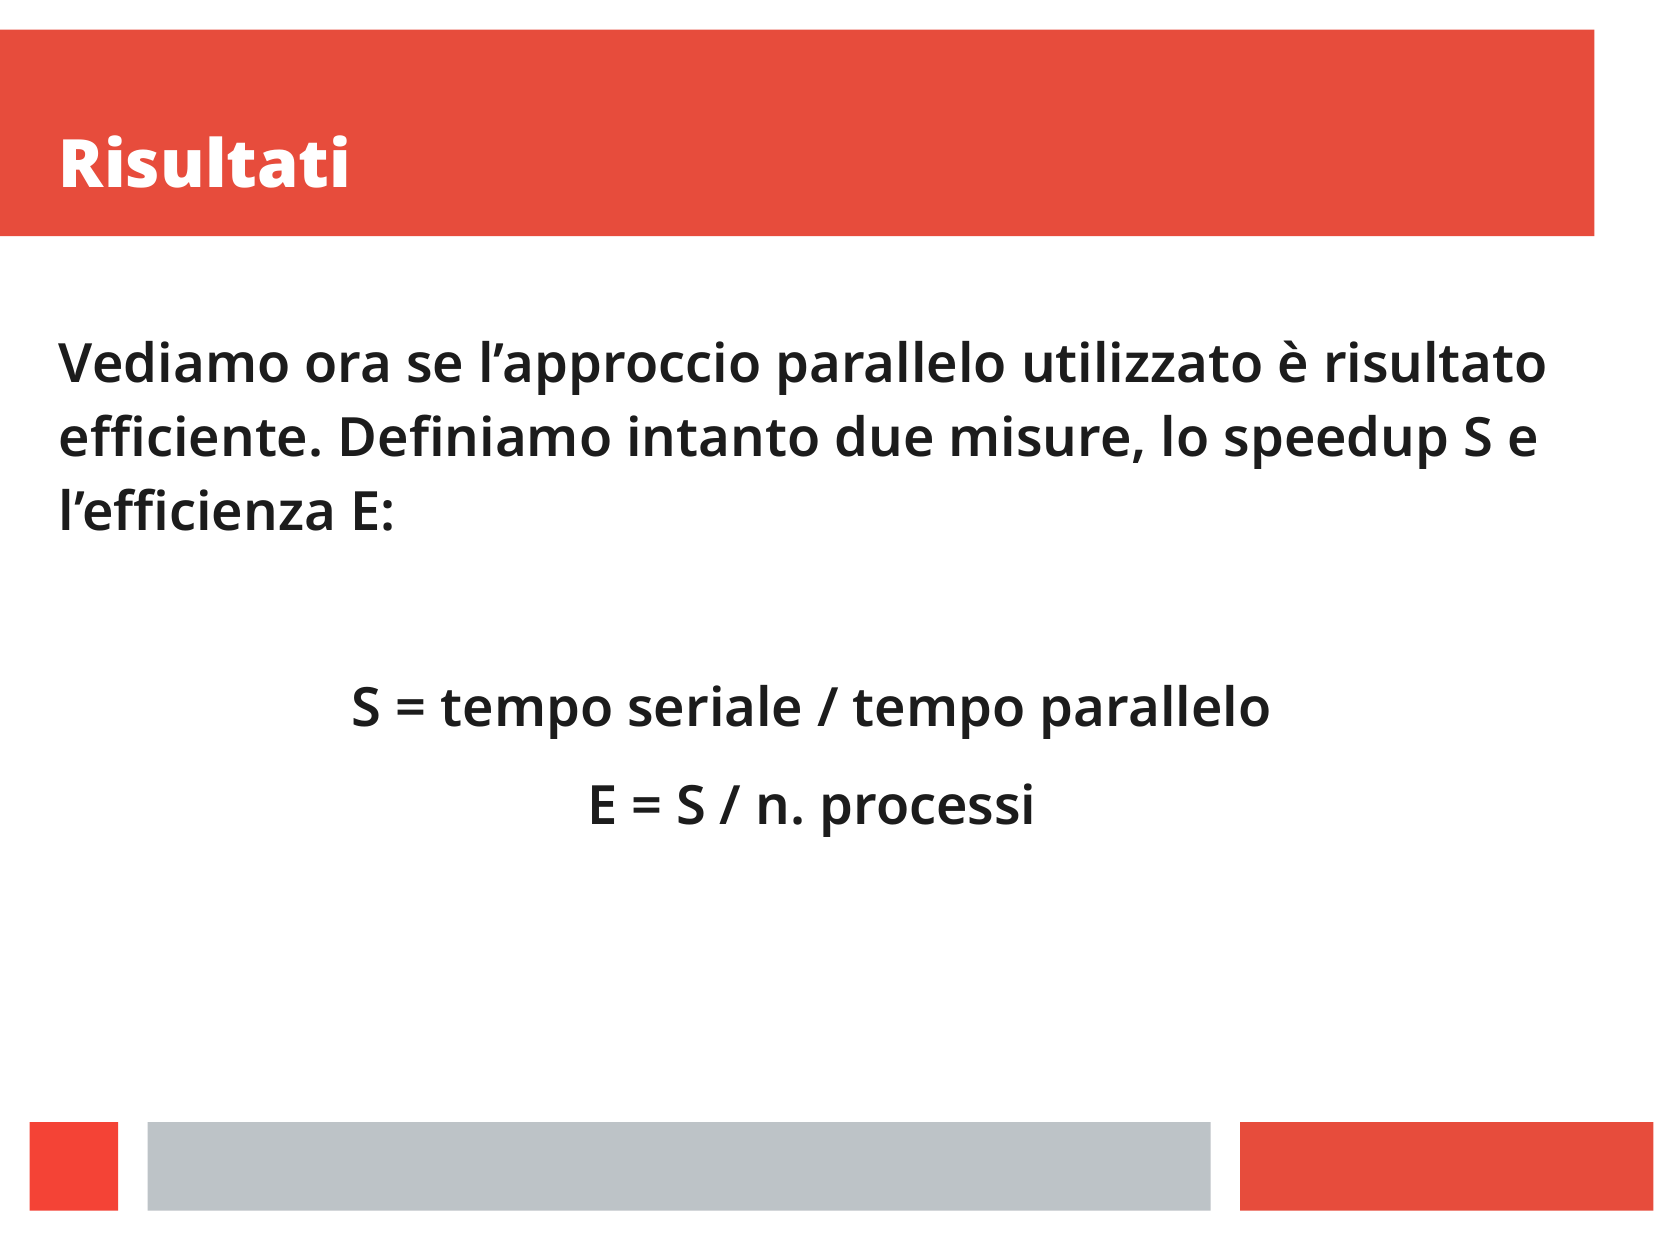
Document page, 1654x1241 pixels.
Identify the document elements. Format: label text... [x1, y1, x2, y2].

title Risultati [59, 59, 1595, 207]
list Vediamo ora se l’approccio parallelo utilizzato è risultato efficiente. Definiamo intanto due misure, lo speedup S e l’efficienza E: S = tempo seriale / tempo parallelo E = S / n. processi [59, 324, 1565, 1093]
